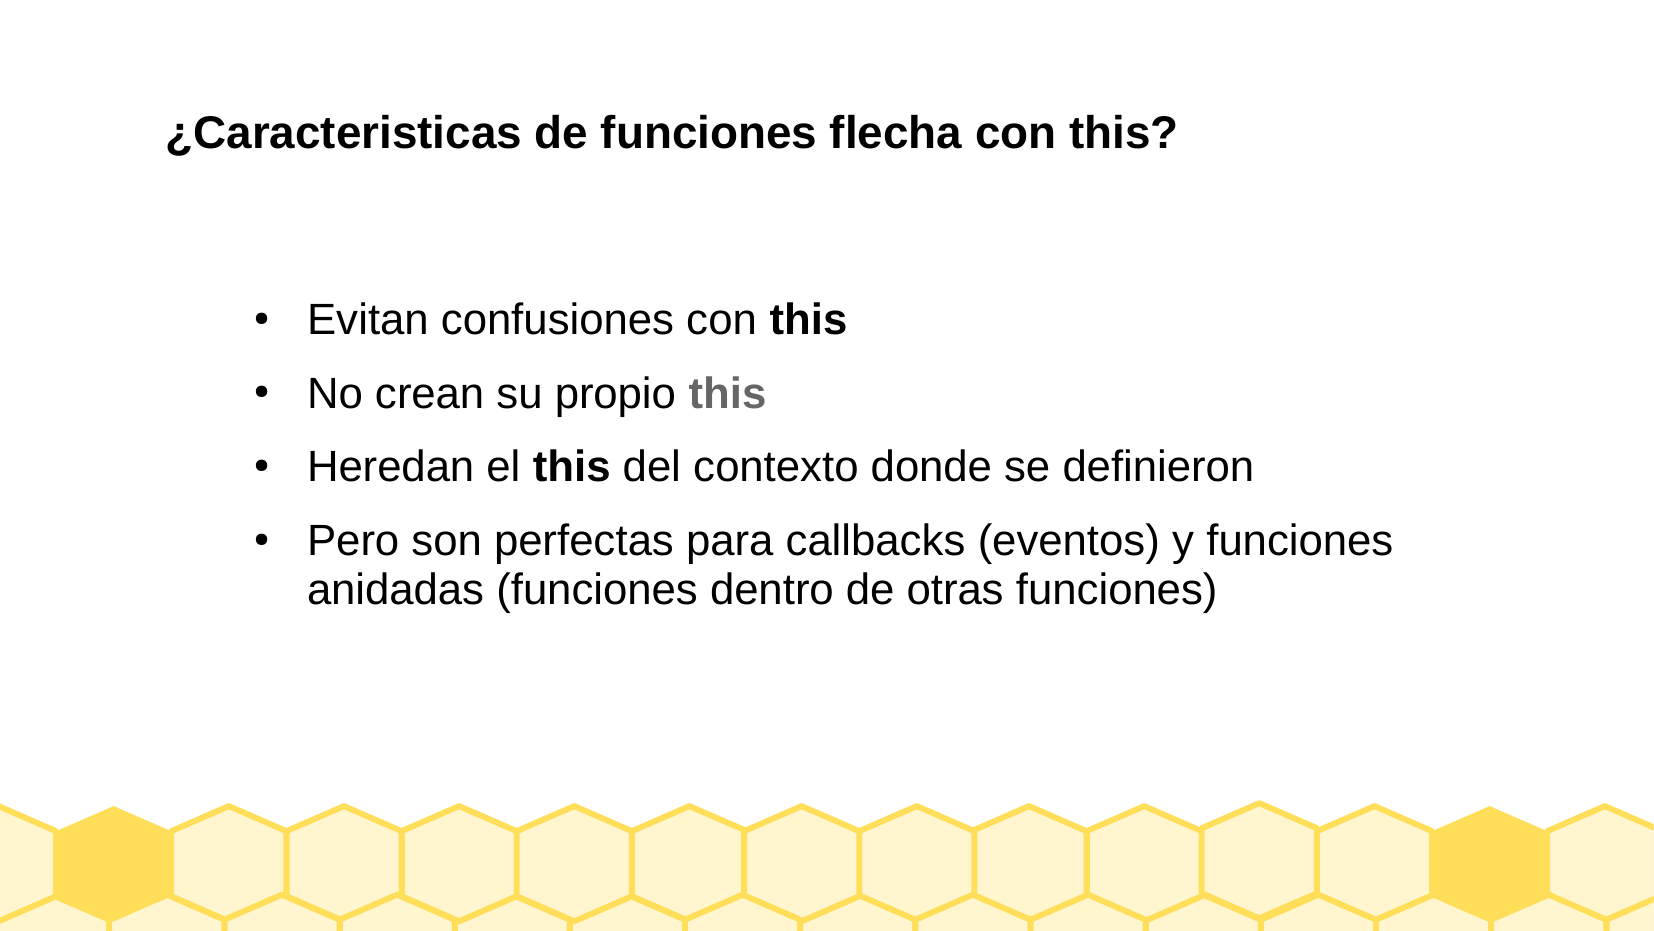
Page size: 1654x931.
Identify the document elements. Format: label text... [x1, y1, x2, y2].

list Evitan confusiones con this No crean su propio this Heredan el this del contexto donde se definieron Pero son perfectas para callbacks (eventos) y funciones anidadas (funciones dentro de otras funciones) [236, 295, 1565, 739]
title ¿Caracteristicas de funciones flecha con this? [0, 59, 1418, 207]
